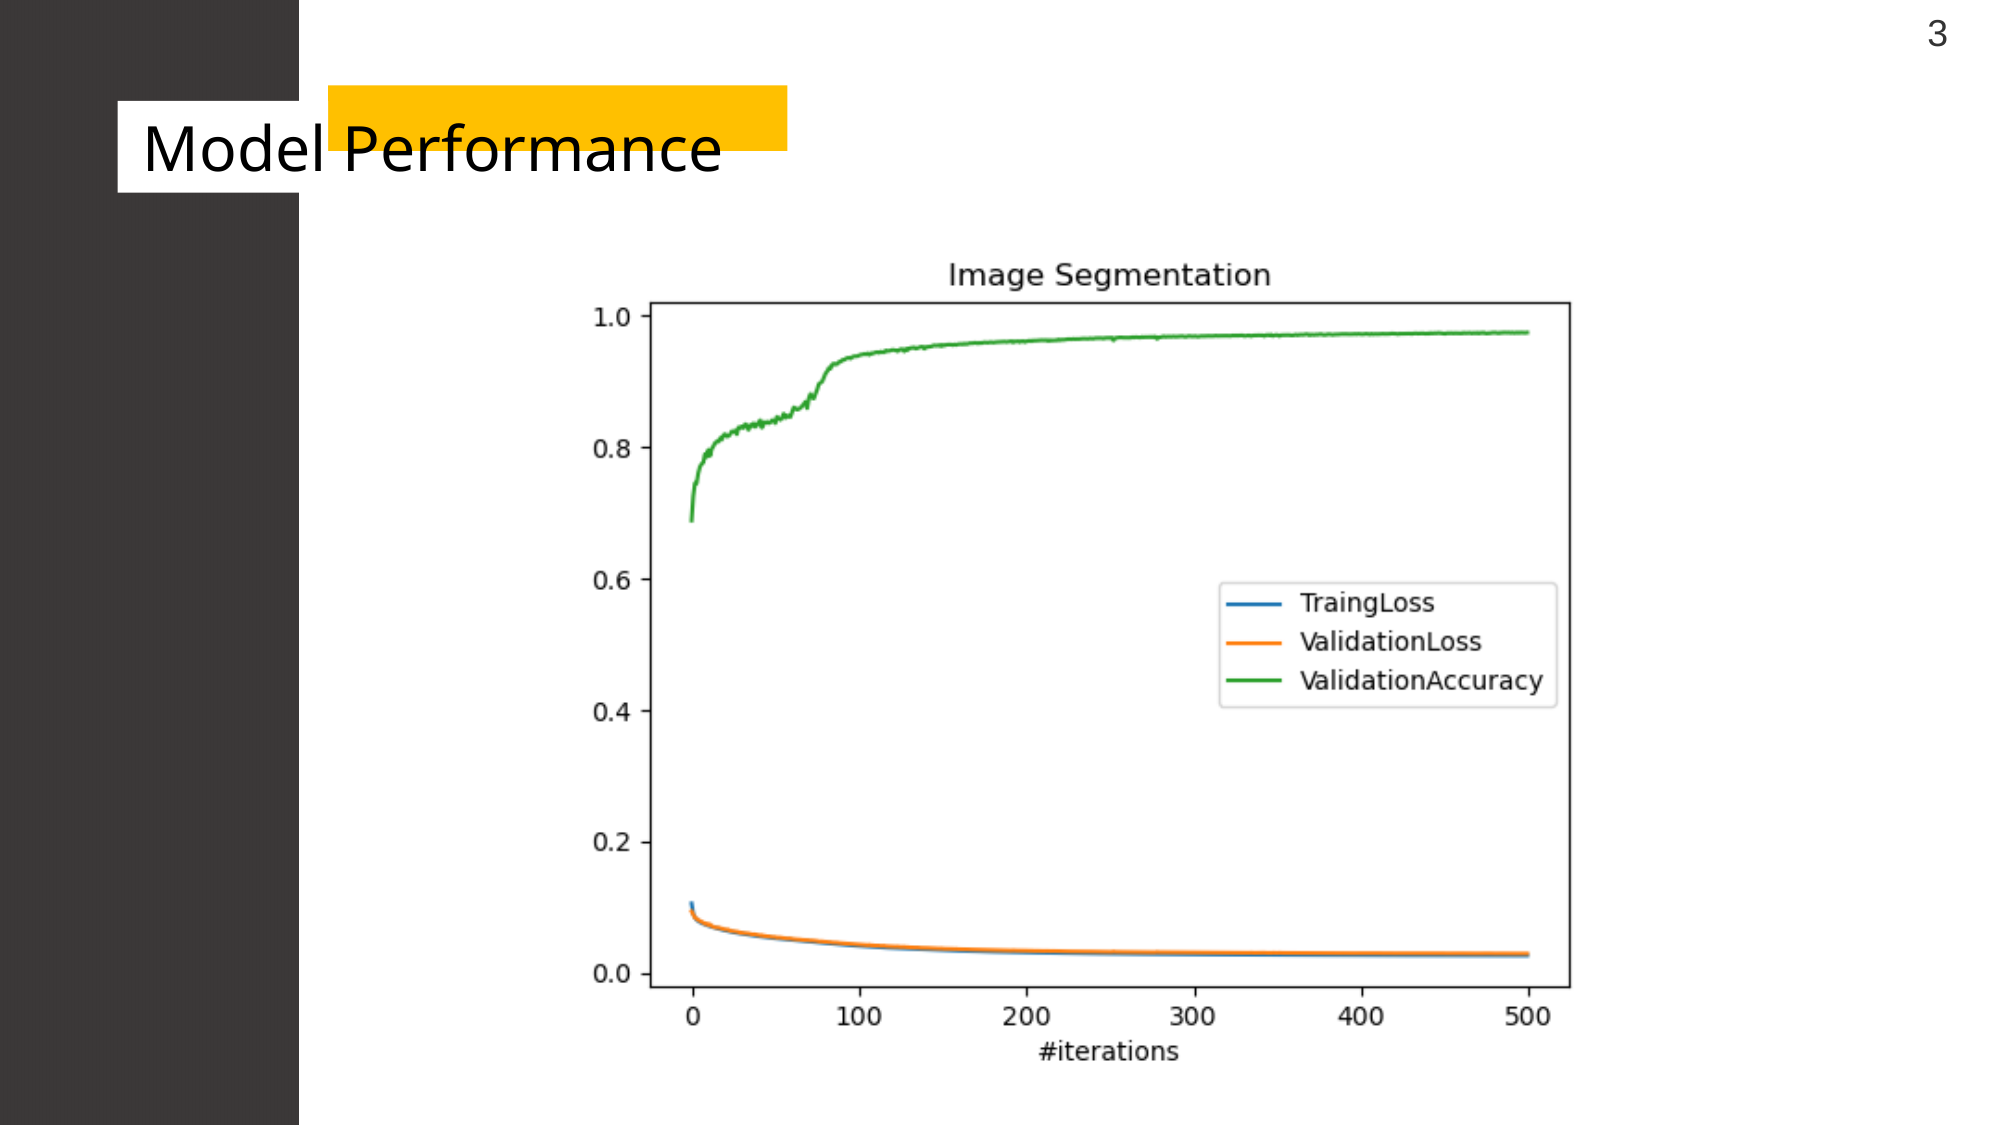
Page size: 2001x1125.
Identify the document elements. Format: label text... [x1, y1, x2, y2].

picture [502, 195, 1688, 1085]
text_box Model Performance [127, 101, 740, 192]
text_box <number> [1912, 4, 2000, 76]
text_box [117, 85, 788, 193]
picture [0, 0, 299, 1125]
